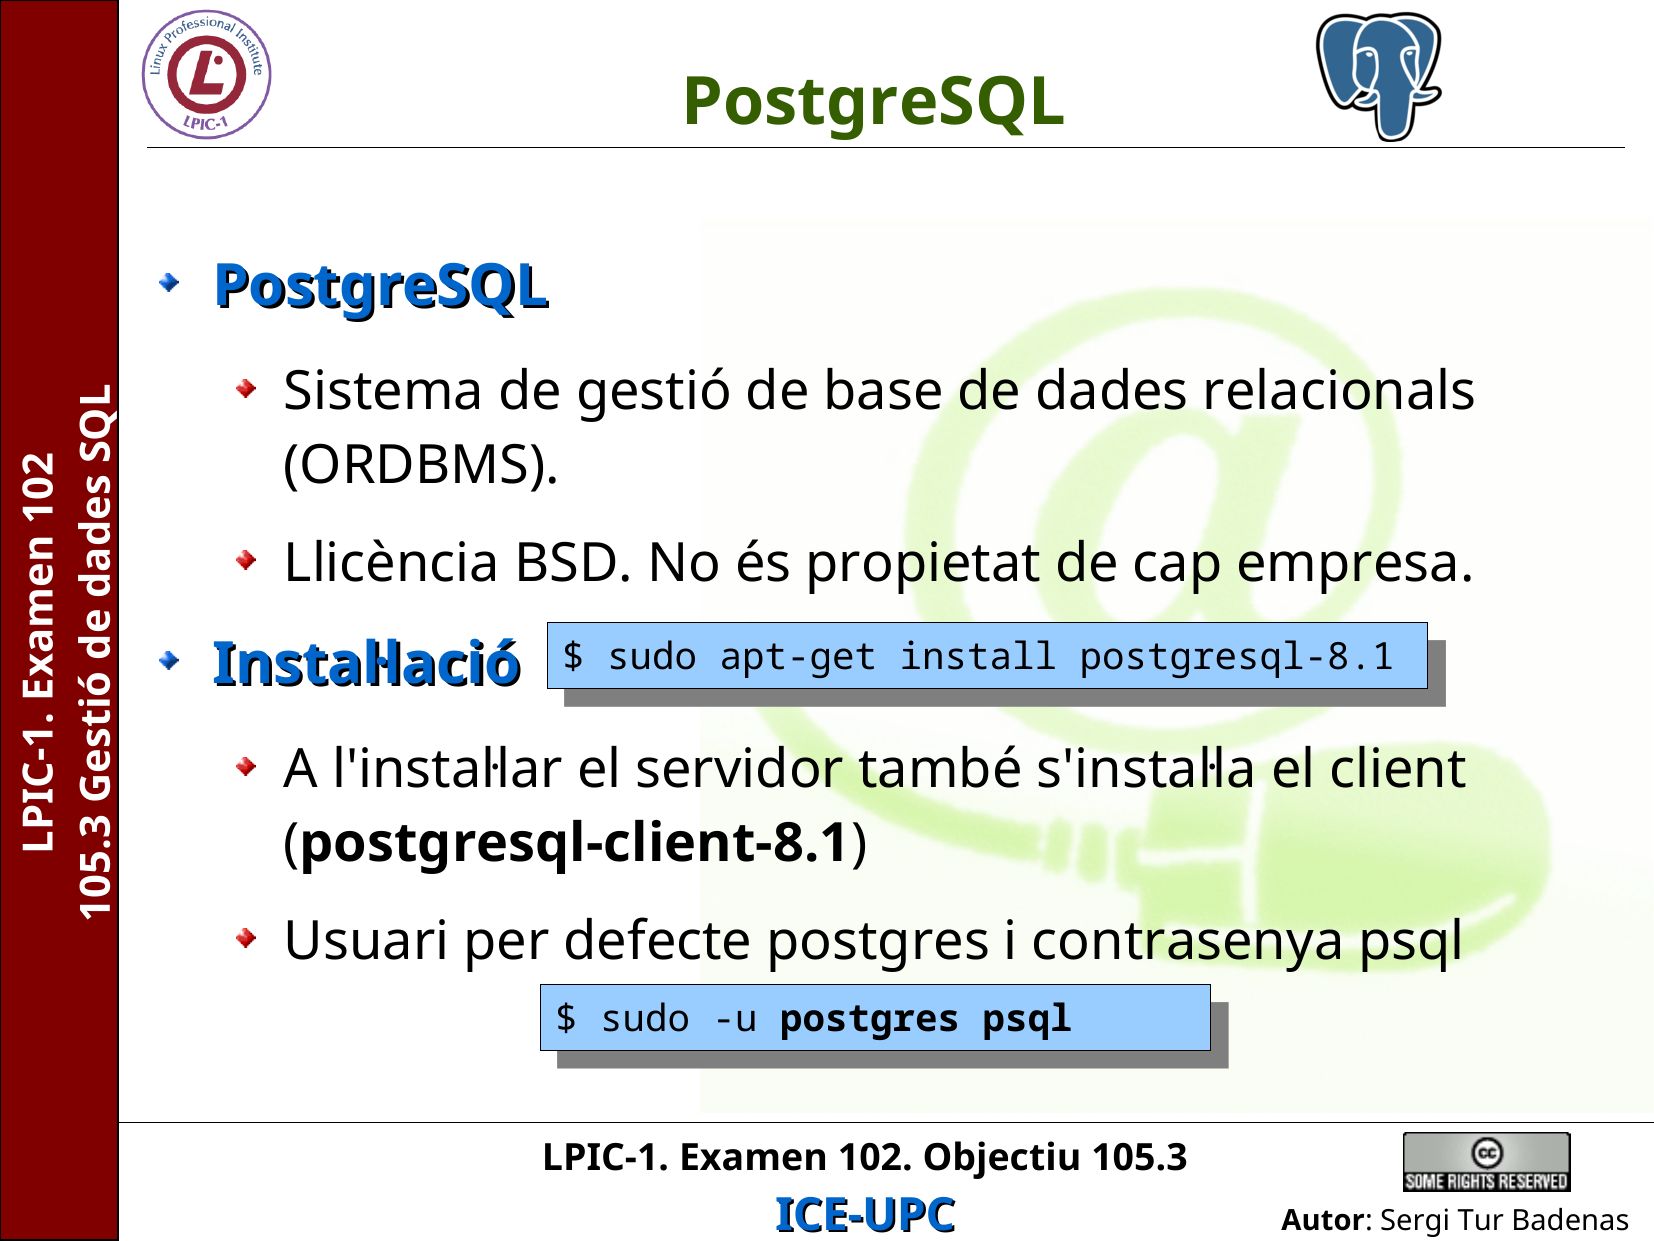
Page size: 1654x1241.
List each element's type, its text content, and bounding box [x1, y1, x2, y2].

picture [1305, 8, 1453, 142]
title PostgreSQL [129, 49, 1619, 148]
list PostgreSQL Sistema de gestió de base de dades relacionals (ORDBMS). Llicència BSD. No és propietat de cap empresa. Instal·lació A l'instal·lar el servidor també s'instal·la el client (postgresql-client-8.1) Usuari per defecte postgres i contrasenya psql [141, 242, 1630, 1093]
picture [700, 217, 1654, 1113]
text_box $ sudo -u postgres psql [540, 984, 1211, 1043]
picture [1403, 1132, 1571, 1192]
picture [135, 5, 277, 49]
text_box $ sudo apt-get install postgresql-8.1 [547, 622, 1428, 681]
